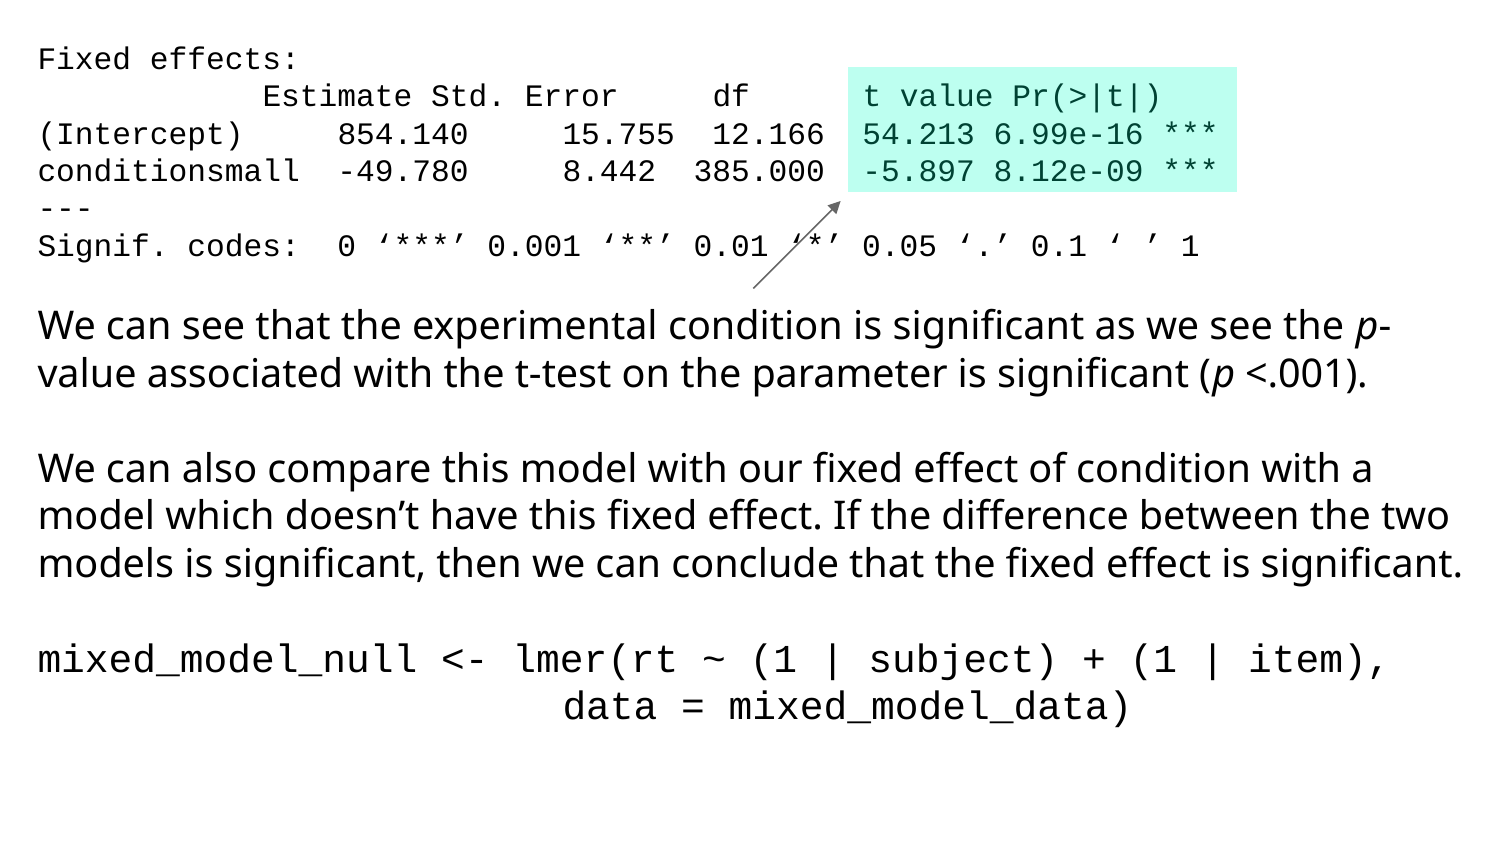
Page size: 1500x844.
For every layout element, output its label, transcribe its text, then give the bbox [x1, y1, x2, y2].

text_box [846, 65, 1239, 194]
text_box Fixed effects: Estimate Std. Error df t value Pr(>|t|) (Intercept) 854.140 15.755 12.166 54.213 6.99e-16 *** conditionsmall -49.780 8.442 385.000 -5.897 8.12e-09 *** --- Signif. codes: 0 ‘***’ 0.001 ‘**’ 0.01 ‘*’ 0.05 ‘.’ 0.1 ‘ ’ 1 We can see that the experimental condition is significant as we see the p-value associated with the t-test on the parameter is significant (p <.001). We can also compare this model with our fixed effect of condition with a model which doesn’t have this fixed effect. If the difference between the two models is significant, then we can conclude that the fixed effect is significant. mixed_model_null <- lmer(rt ~ (1 | subject) + (1 | item), data = mixed_model_data) [22, 23, 1486, 828]
